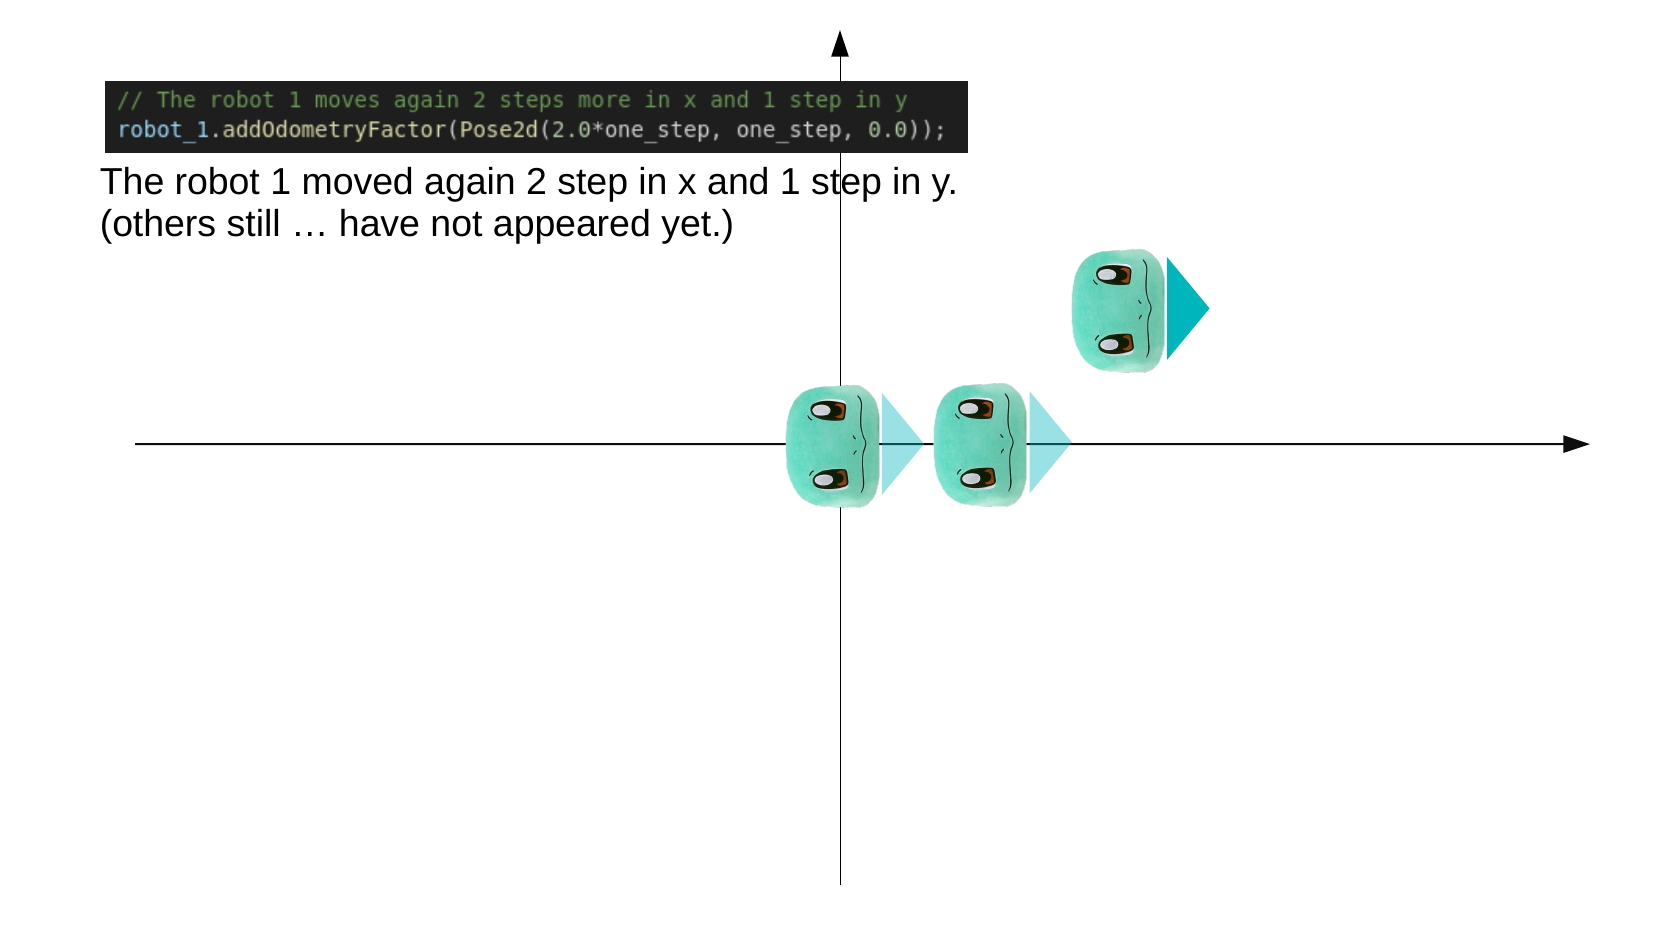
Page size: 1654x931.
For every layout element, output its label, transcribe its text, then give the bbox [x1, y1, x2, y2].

picture [105, 81, 968, 154]
text_box [1167, 257, 1210, 360]
text_box [881, 392, 900, 496]
text_box The robot 1 moved again 2 step in x and 1 step in y. (others still … have not appeared yet.) [85, 153, 985, 252]
picture [752, 231, 1196, 526]
text_box [1029, 391, 1072, 494]
